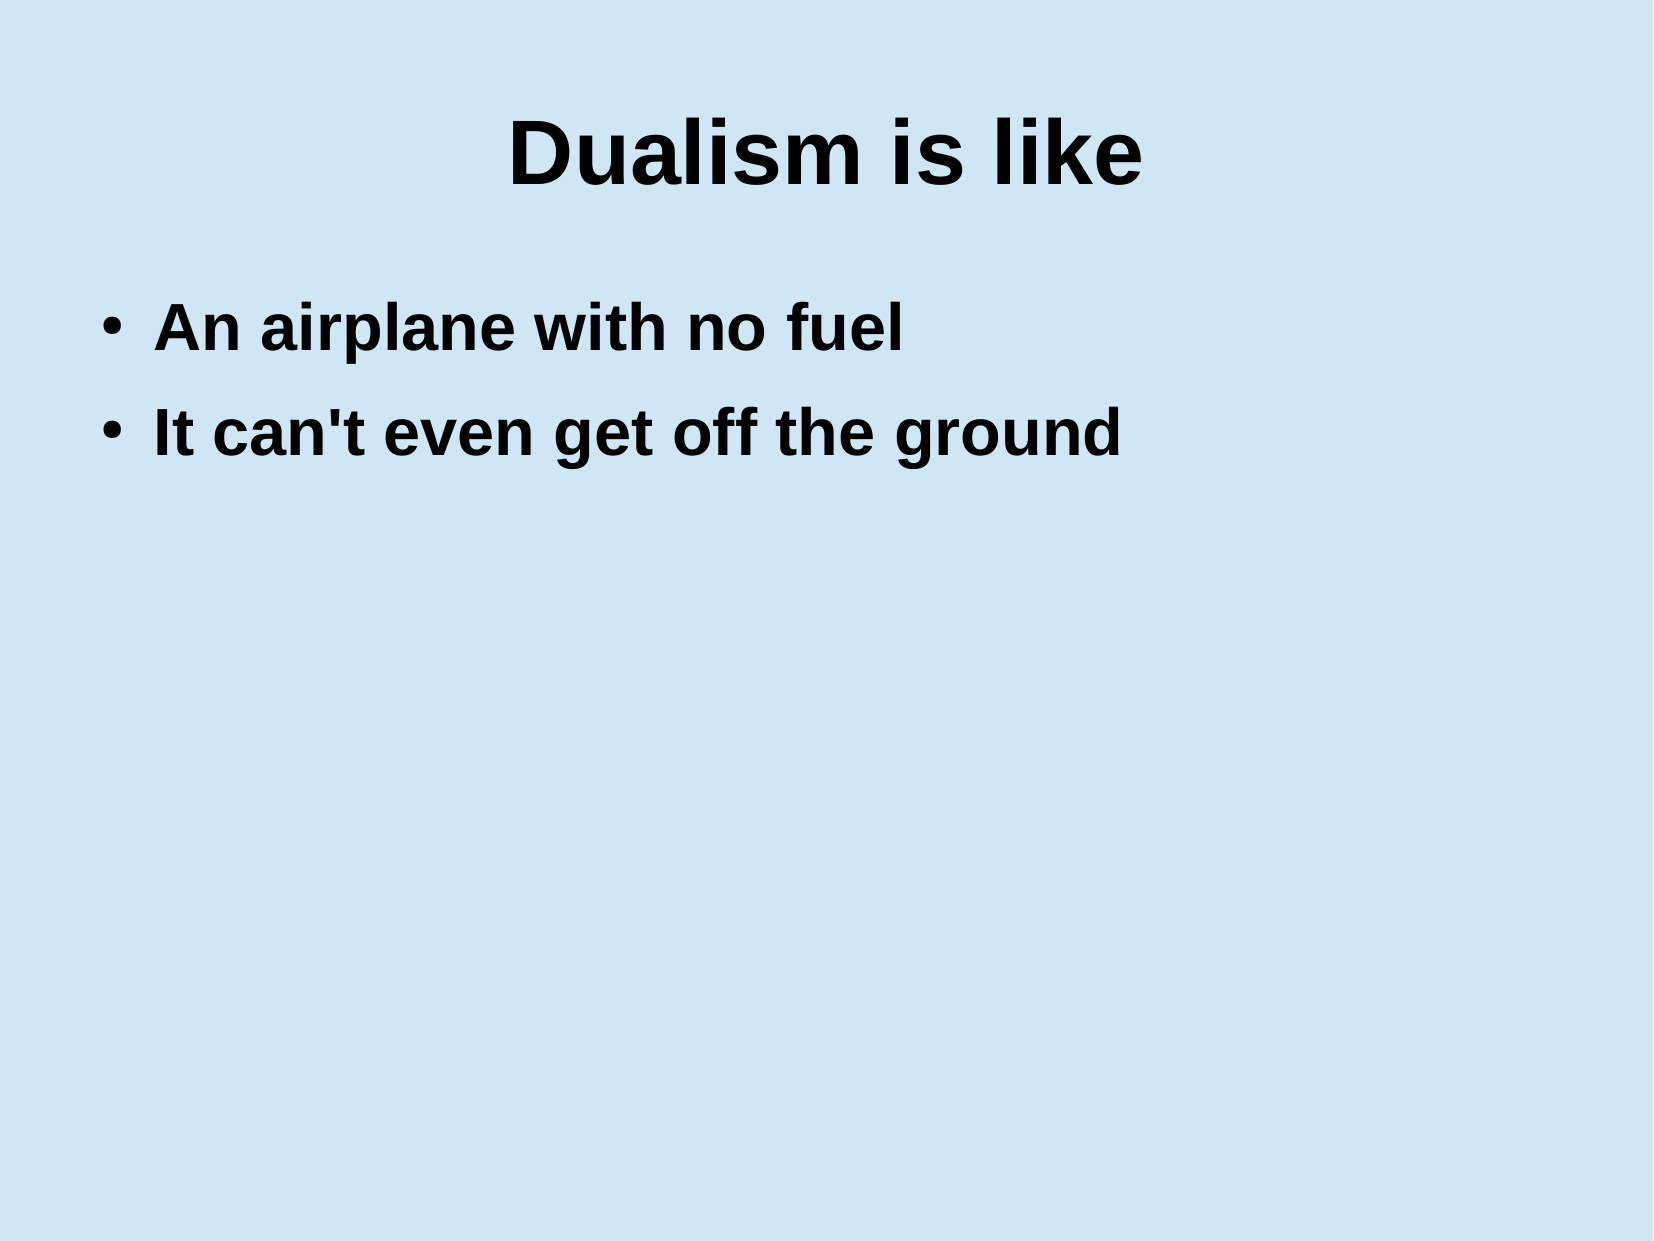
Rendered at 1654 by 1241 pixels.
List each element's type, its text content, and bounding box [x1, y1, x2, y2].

title Dualism is like [82, 49, 1571, 257]
list An airplane with no fuel It can't even get off the ground [82, 290, 1571, 1109]
